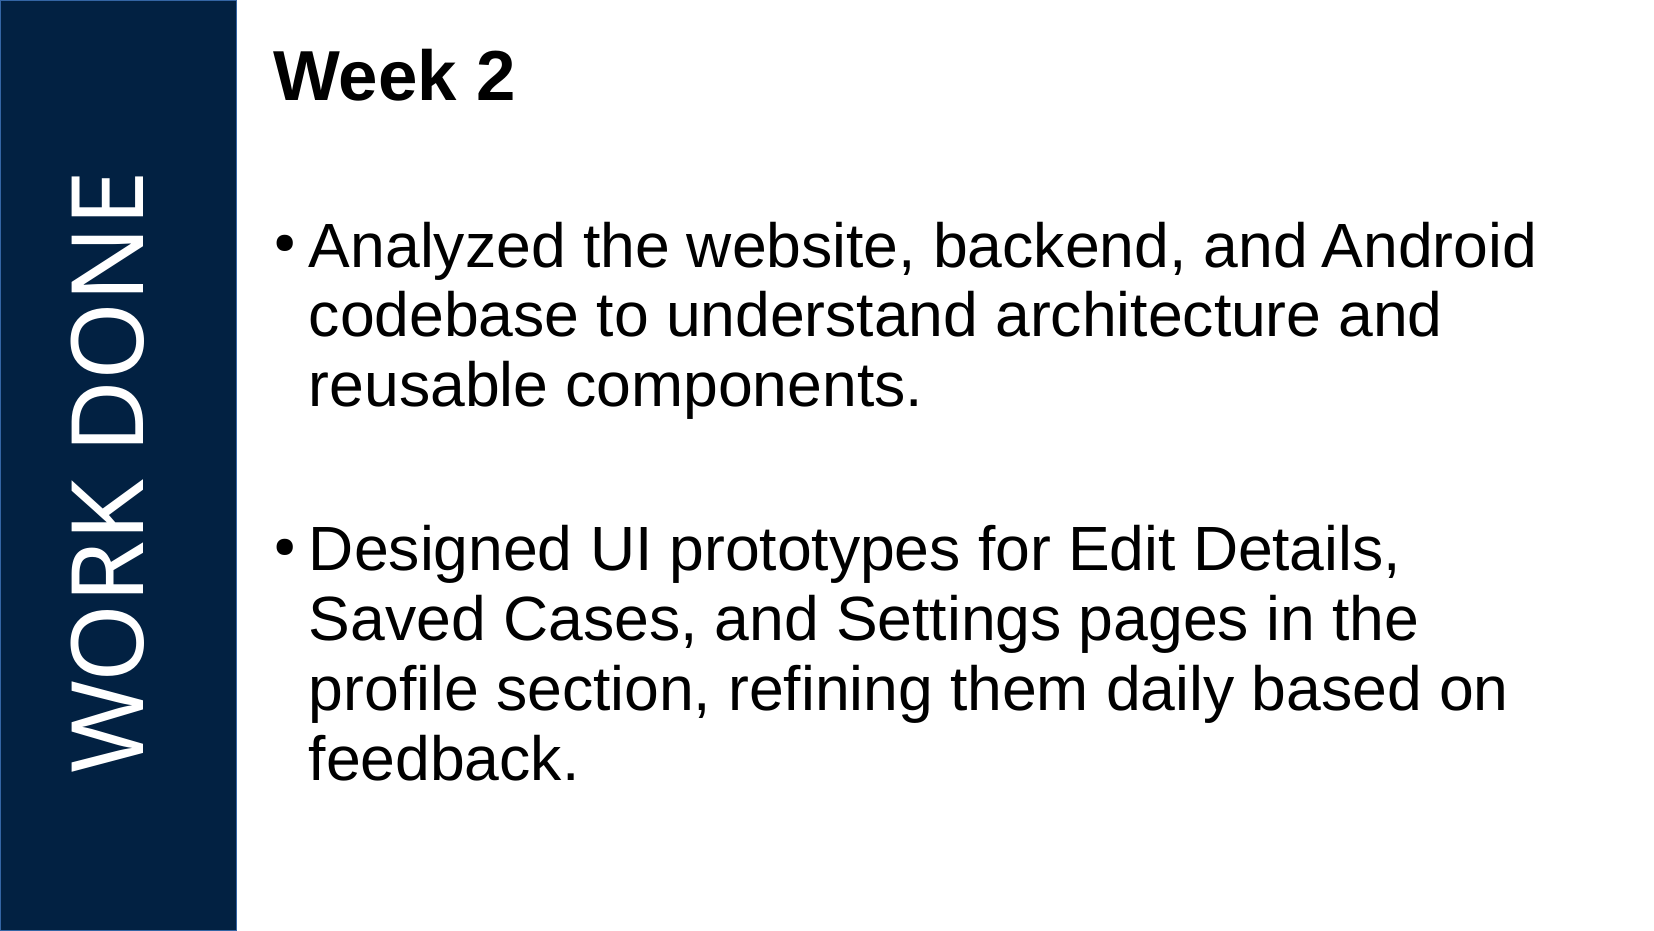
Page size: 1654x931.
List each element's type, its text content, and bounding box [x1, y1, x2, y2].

text_box Week 2 Analyzed the website, backend, and Android codebase to understand architecture and reusable components. Designed UI prototypes for Edit Details, Saved Cases, and Settings pages in the profile section, refining them daily based on feedback. [258, 29, 1595, 871]
text_box WORK DONE [29, 29, 223, 916]
text_box [0, 0, 237, 931]
